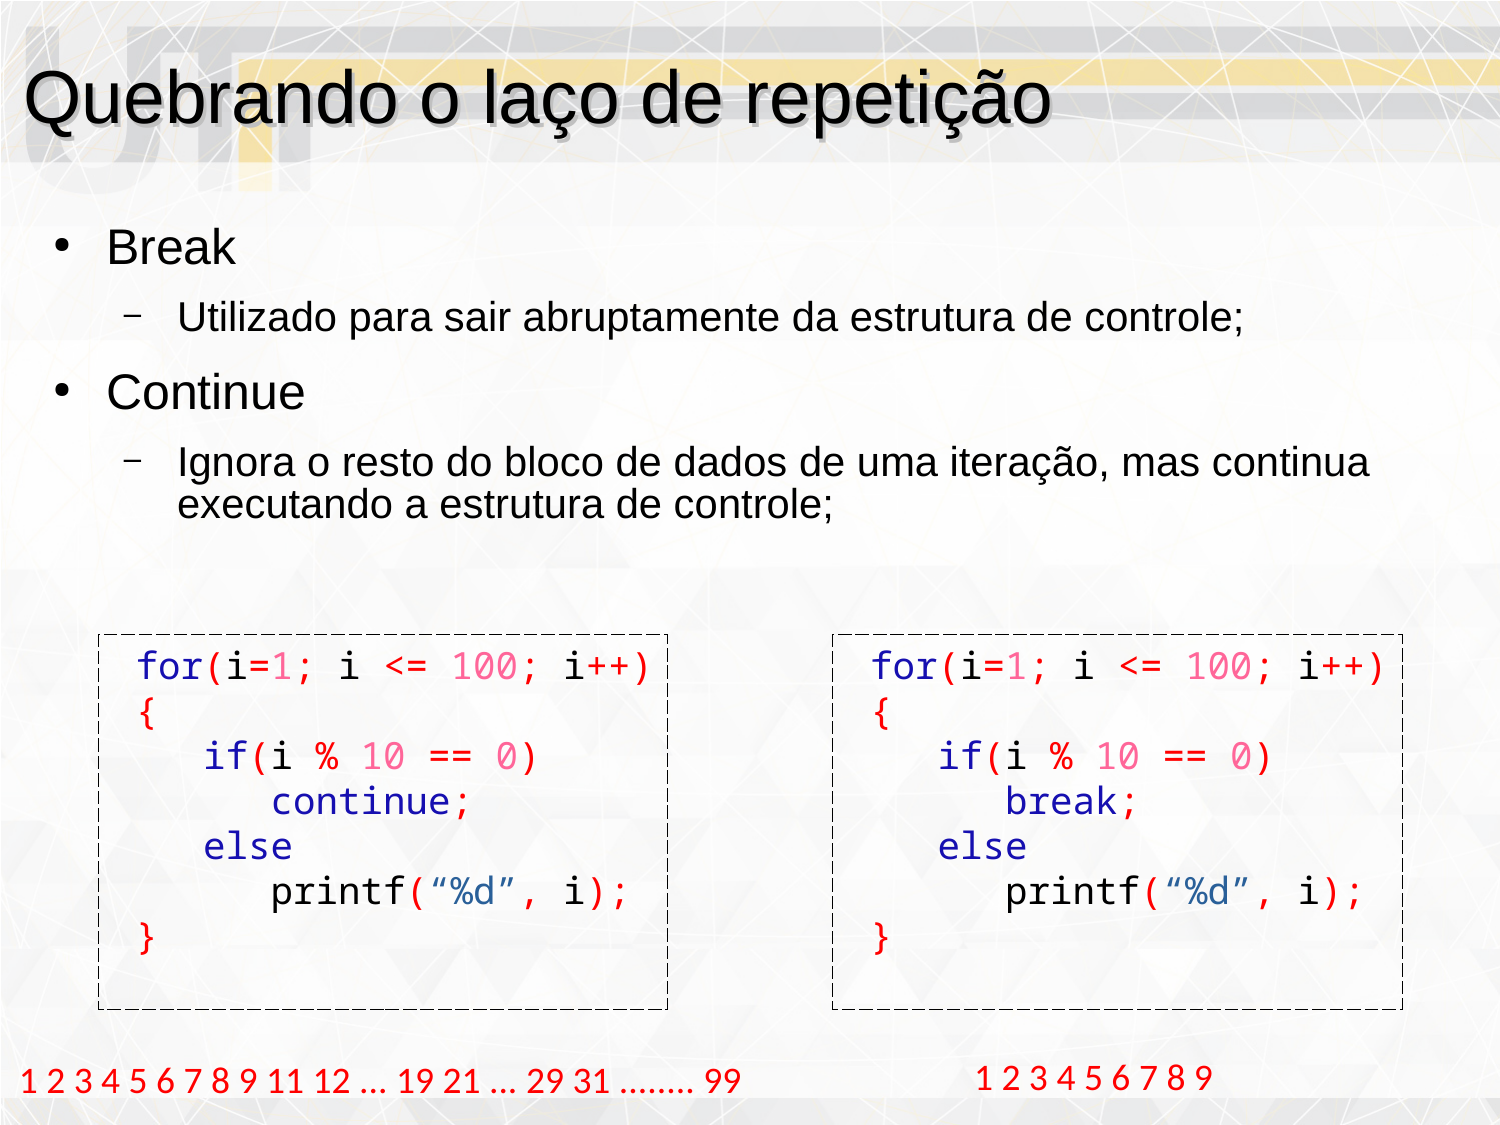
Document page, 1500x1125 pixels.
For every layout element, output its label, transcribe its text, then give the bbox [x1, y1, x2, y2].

text_box for(i=1; i <= 100; i++) { if(i % 10 == 0) break; else printf(“%d”, i); } [832, 634, 1403, 1010]
text_box for(i=1; i <= 100; i++) { if(i % 10 == 0) continue; else printf(“%d”, i); } [98, 634, 668, 1010]
title Quebrando o laço de repetição [23, 18, 1489, 178]
text_box 1 2 3 4 5 6 7 8 9 11 12 ... 19 21 ... 29 31 ........ 99 [3, 1048, 757, 1109]
list Break Utilizado para sair abruptamente da estrutura de controle; Continue Ignora o resto do bloco de dados de uma iteração, mas continua executando a estrutura de controle; [35, 224, 1477, 1087]
text_box 1 2 3 4 5 6 7 8 9 [959, 1045, 1229, 1106]
